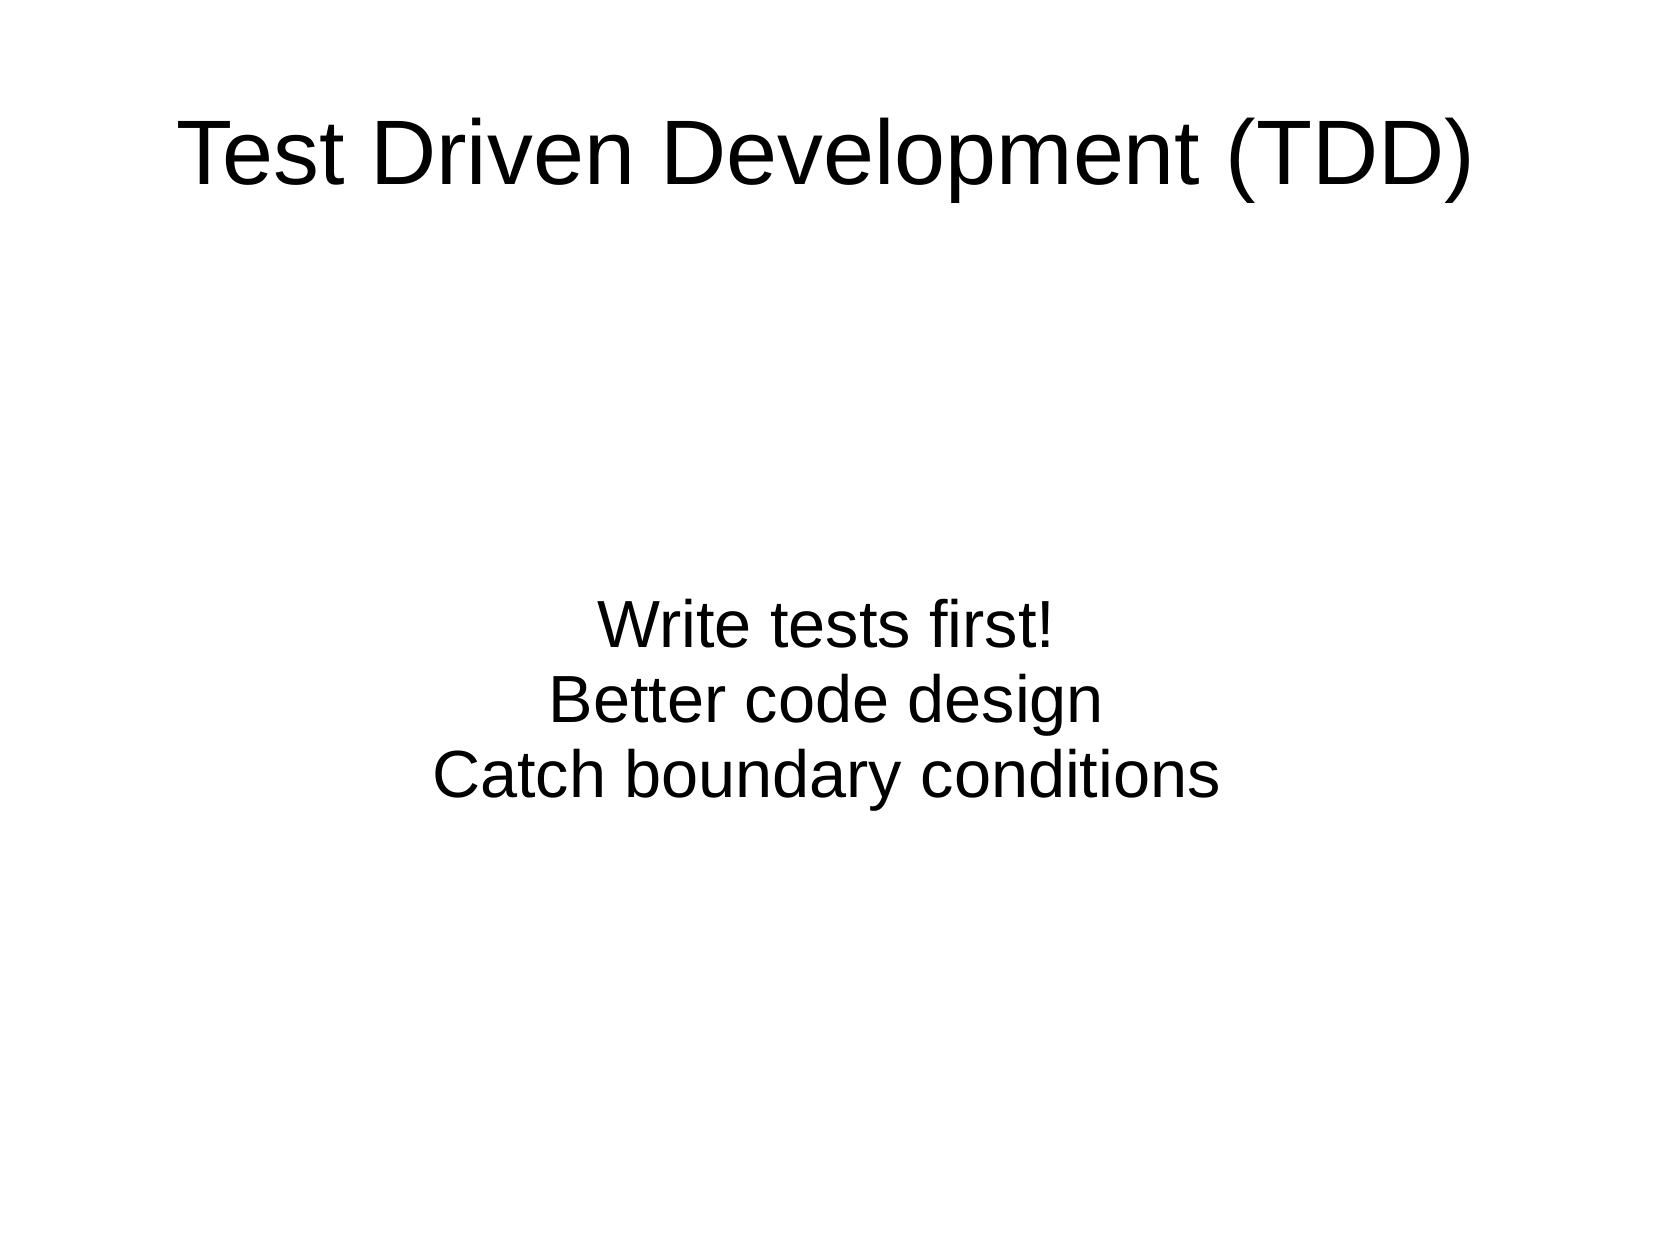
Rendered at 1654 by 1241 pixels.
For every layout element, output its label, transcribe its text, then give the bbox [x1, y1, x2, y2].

subtitle Write tests first! Better code design Catch boundary conditions [82, 297, 1571, 1102]
title Test Driven Development (TDD) [82, 56, 1571, 250]
